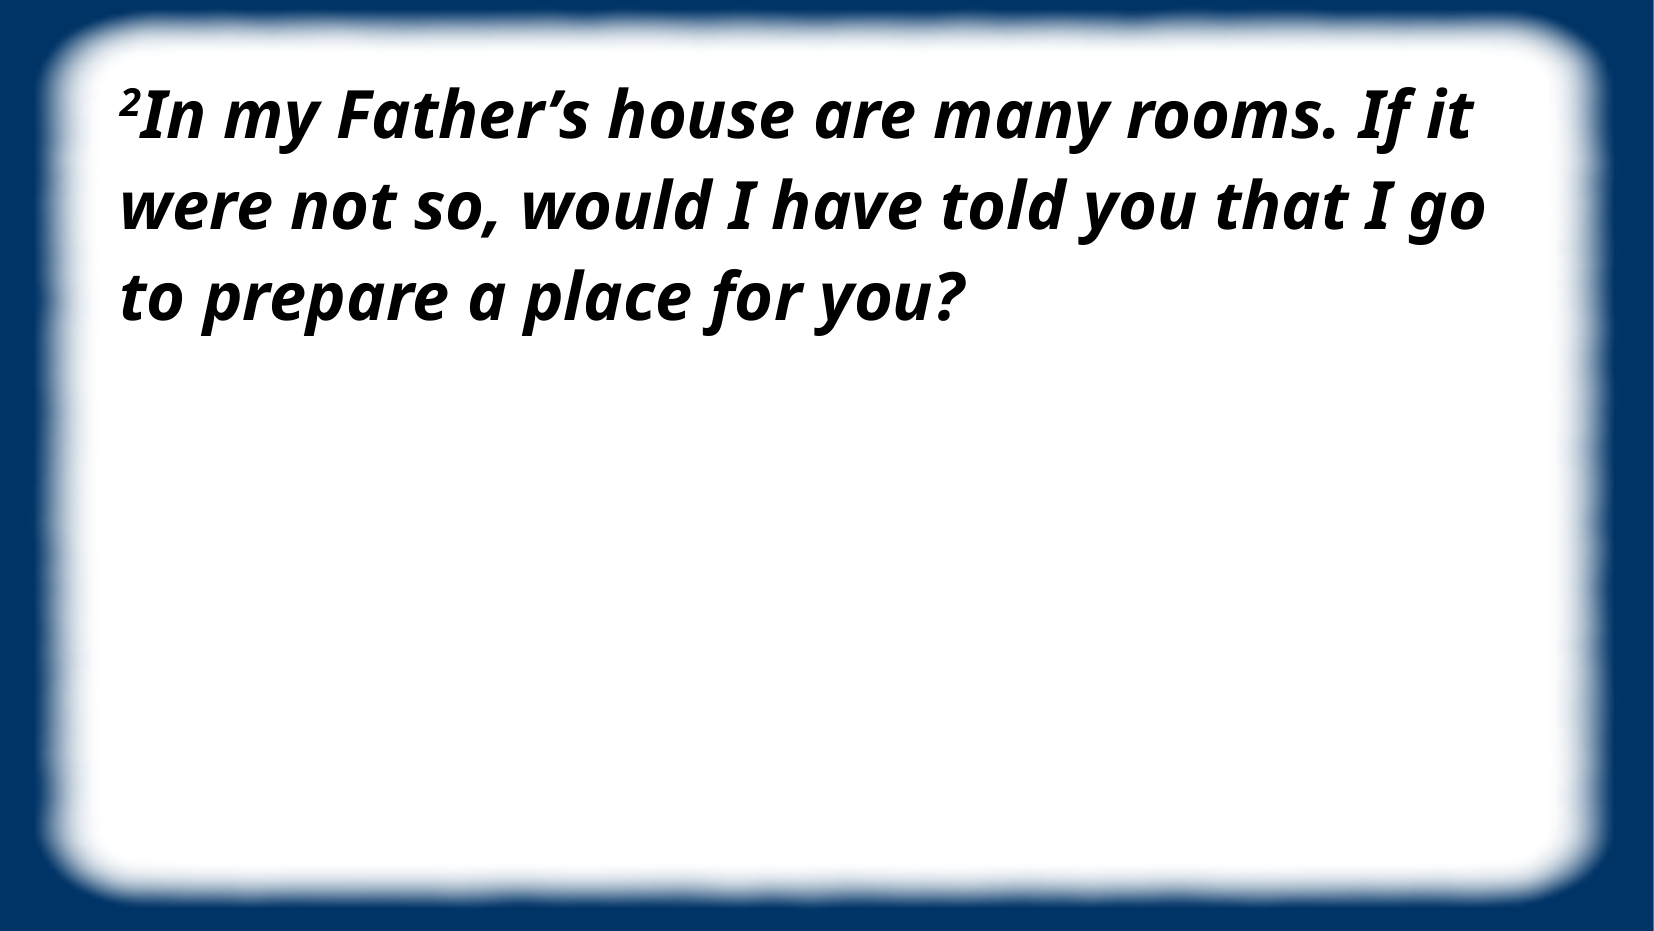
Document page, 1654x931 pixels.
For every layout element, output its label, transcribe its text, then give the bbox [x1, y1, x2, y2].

text_box 2In my Father’s house are many rooms. If it were not so, would I have told you that I go to prepare a place for you? [105, 60, 1531, 342]
picture [0, 0, 1654, 931]
